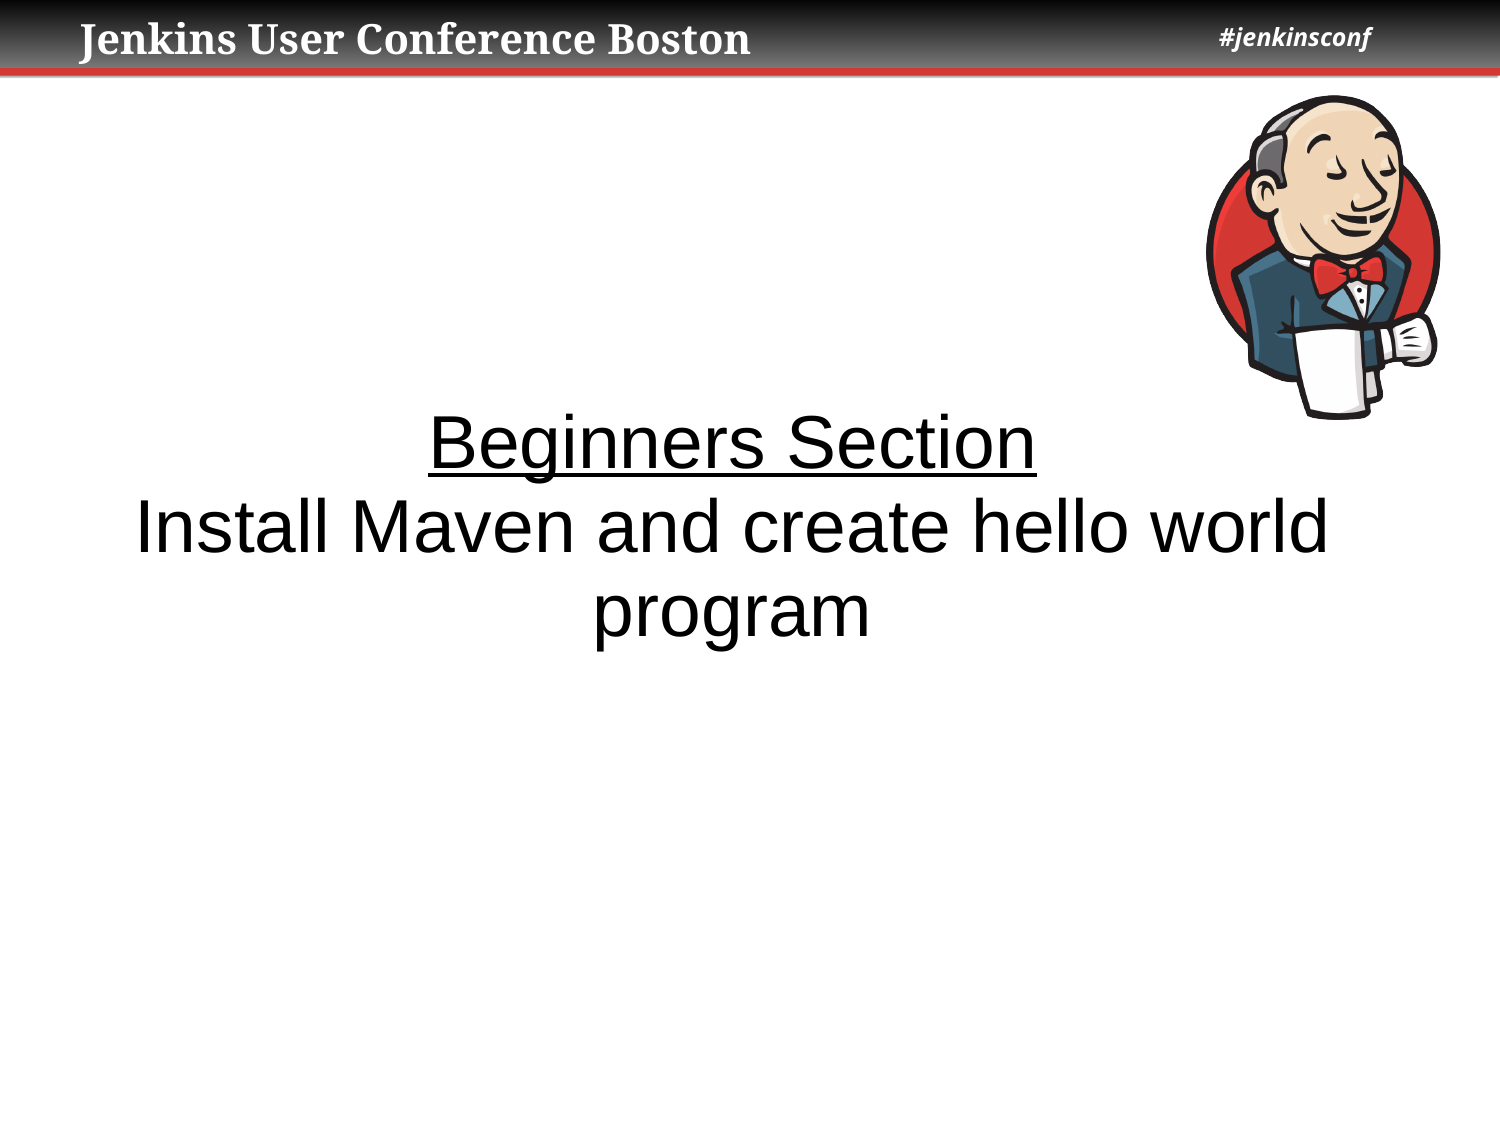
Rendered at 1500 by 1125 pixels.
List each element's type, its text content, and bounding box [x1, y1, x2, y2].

picture [1425, 95, 1441, 420]
subtitle Beginners Section Install Maven and create hello world program [40, 95, 1425, 1043]
